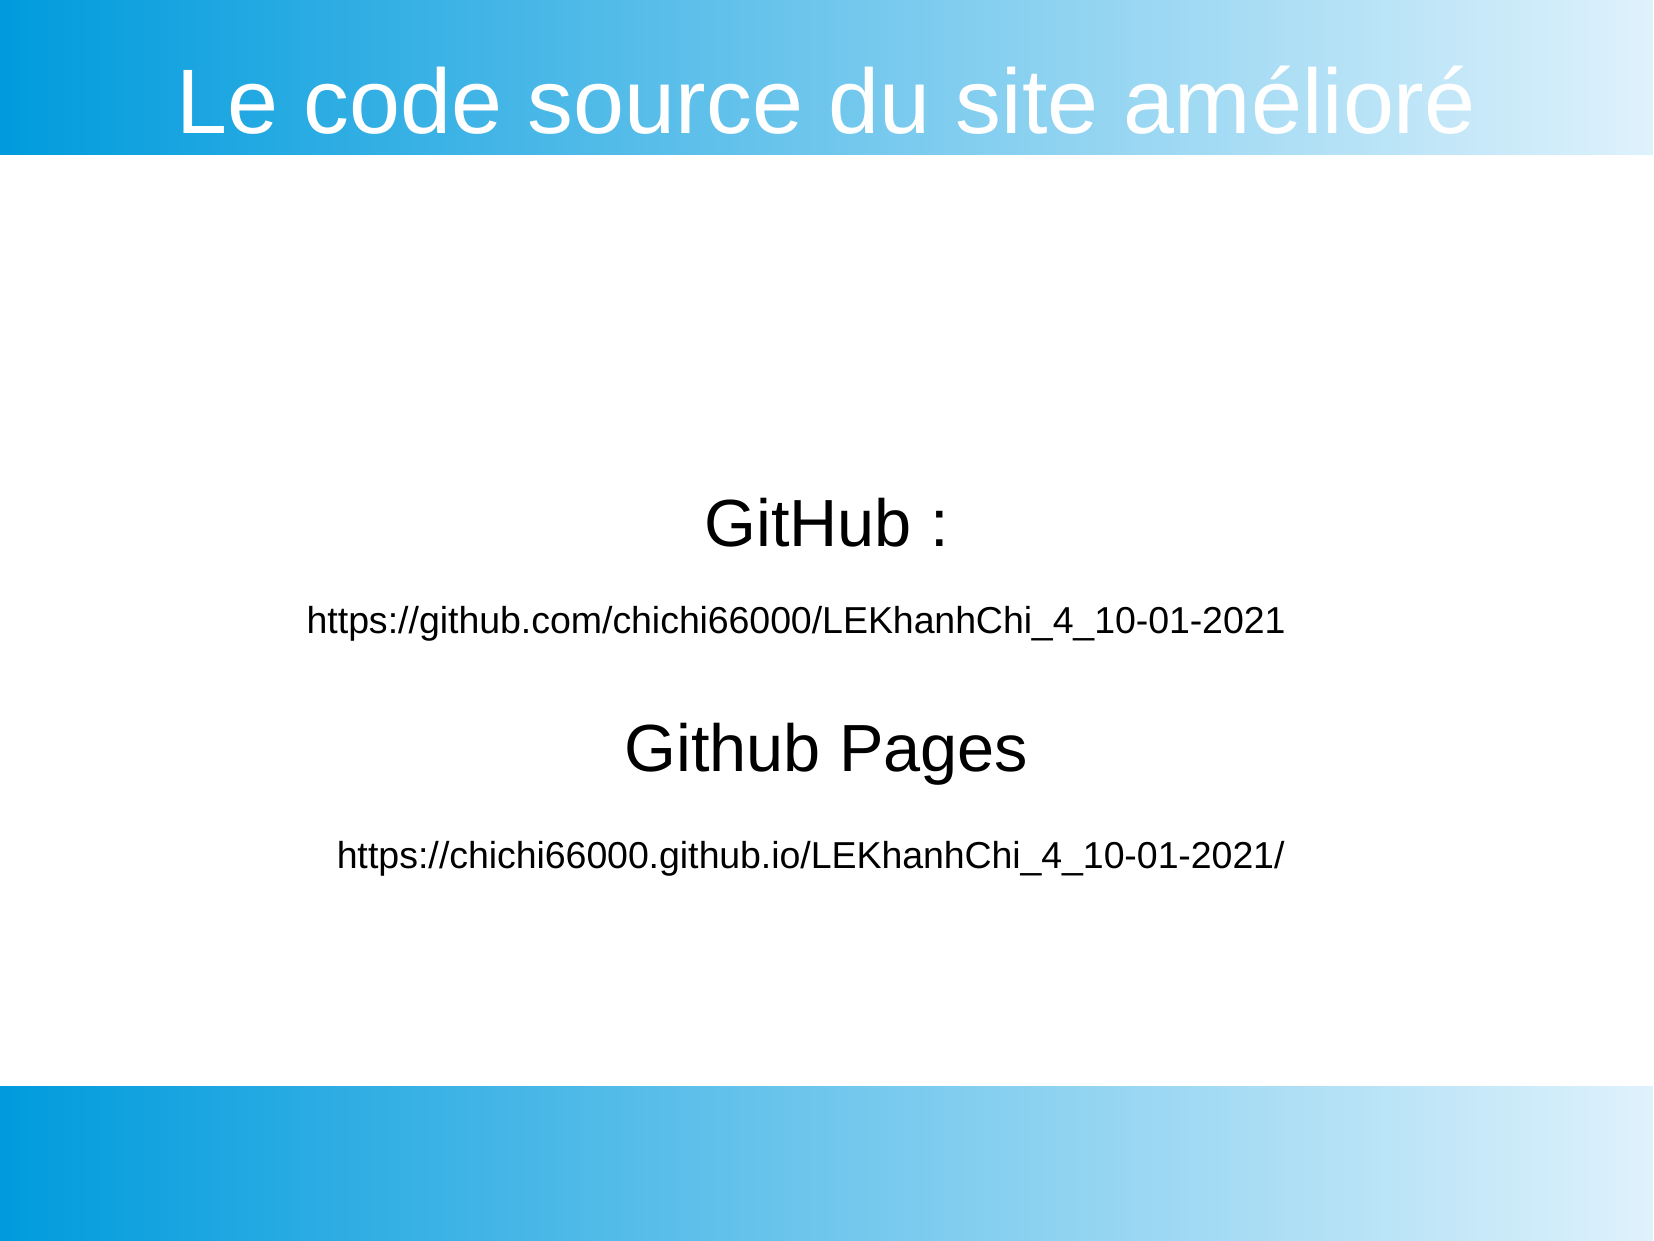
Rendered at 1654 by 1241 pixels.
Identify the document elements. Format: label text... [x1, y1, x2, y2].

text_box https://chichi66000.github.io/LEKhanhChi_4_10-01-2021/ [322, 826, 1359, 884]
subtitle GitHub : Github Pages [82, 290, 1571, 1010]
title Le code source du site amélioré [82, 49, 1571, 155]
text_box https://github.com/chichi66000/LEKhanhChi_4_10-01-2021 [291, 592, 1362, 649]
